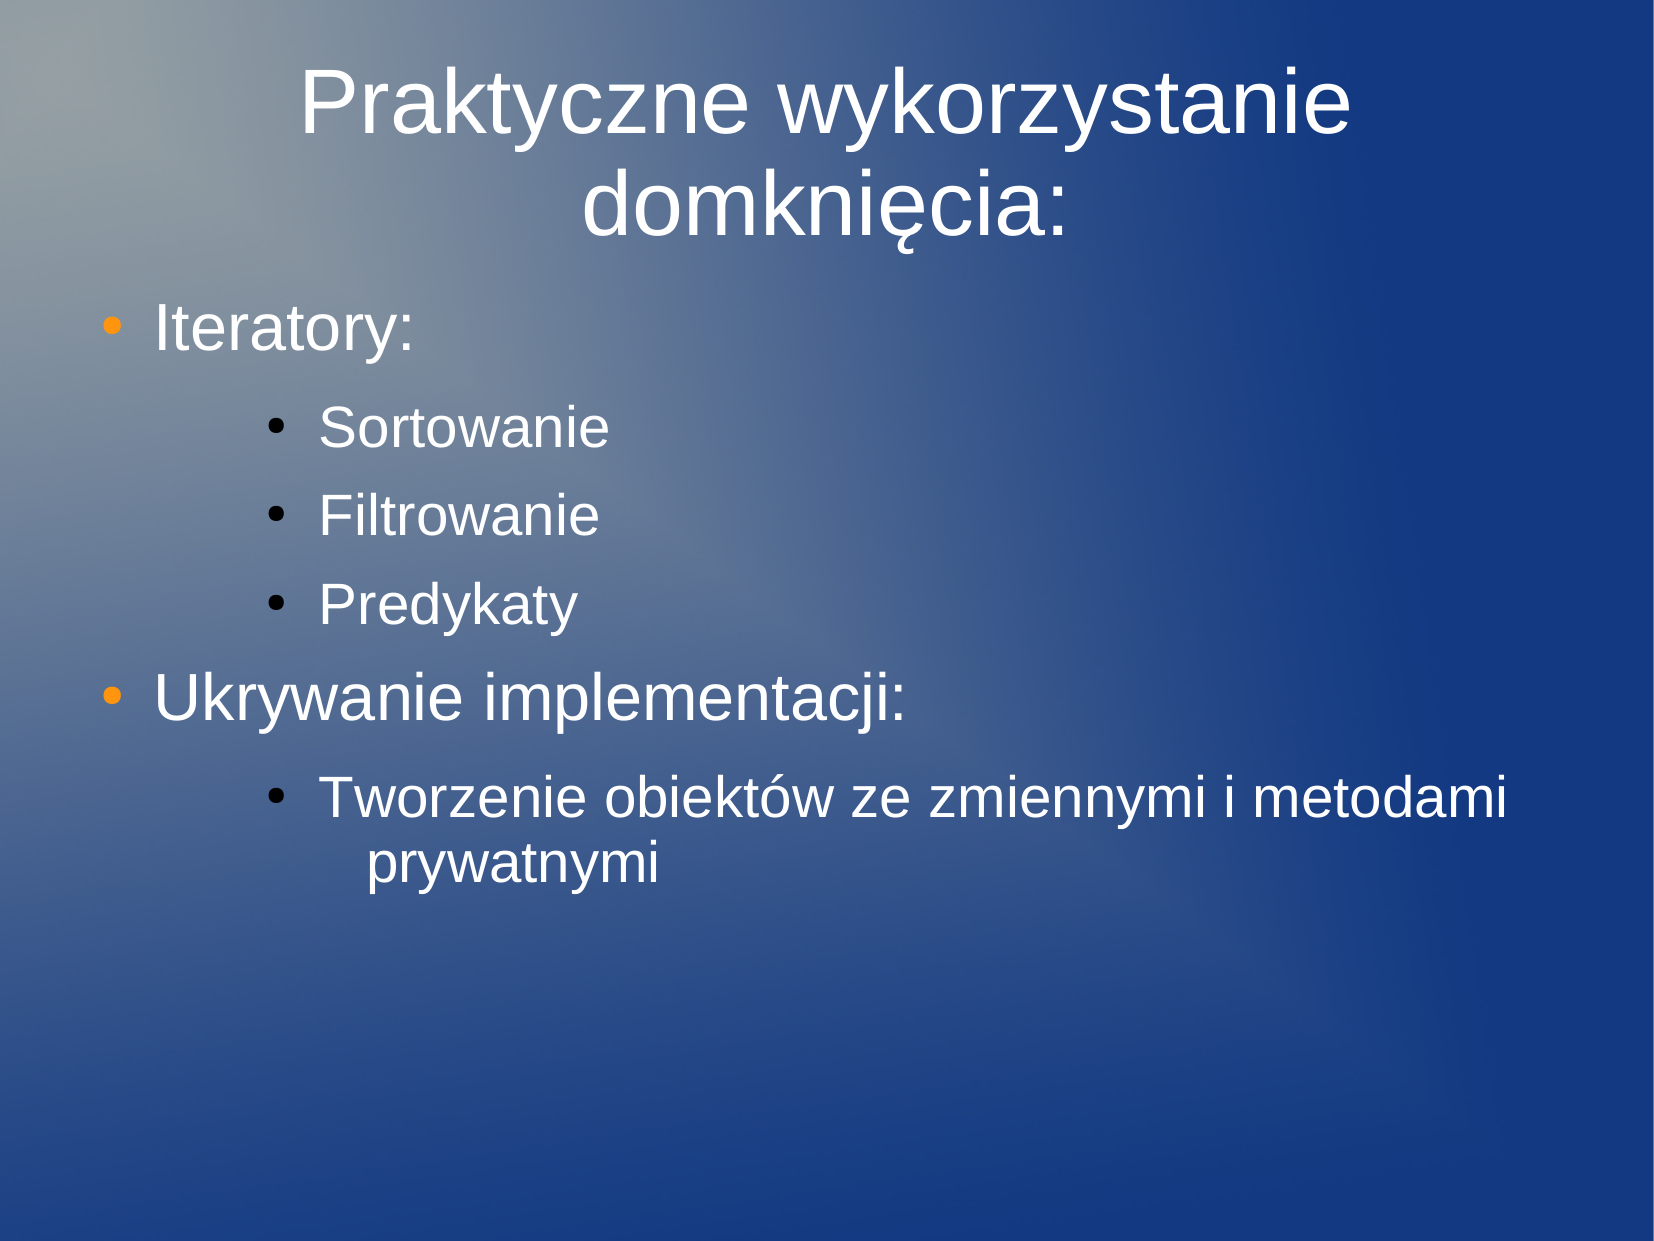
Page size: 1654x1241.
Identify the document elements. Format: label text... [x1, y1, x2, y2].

picture [0, 0, 1654, 1241]
list Iteratory: Sortowanie Filtrowanie Predykaty Ukrywanie implementacji: Tworzenie obiektów ze zmiennymi i metodami prywatnymi [82, 290, 1571, 1094]
title Praktyczne wykorzystanie domknięcia: [82, 49, 1571, 257]
